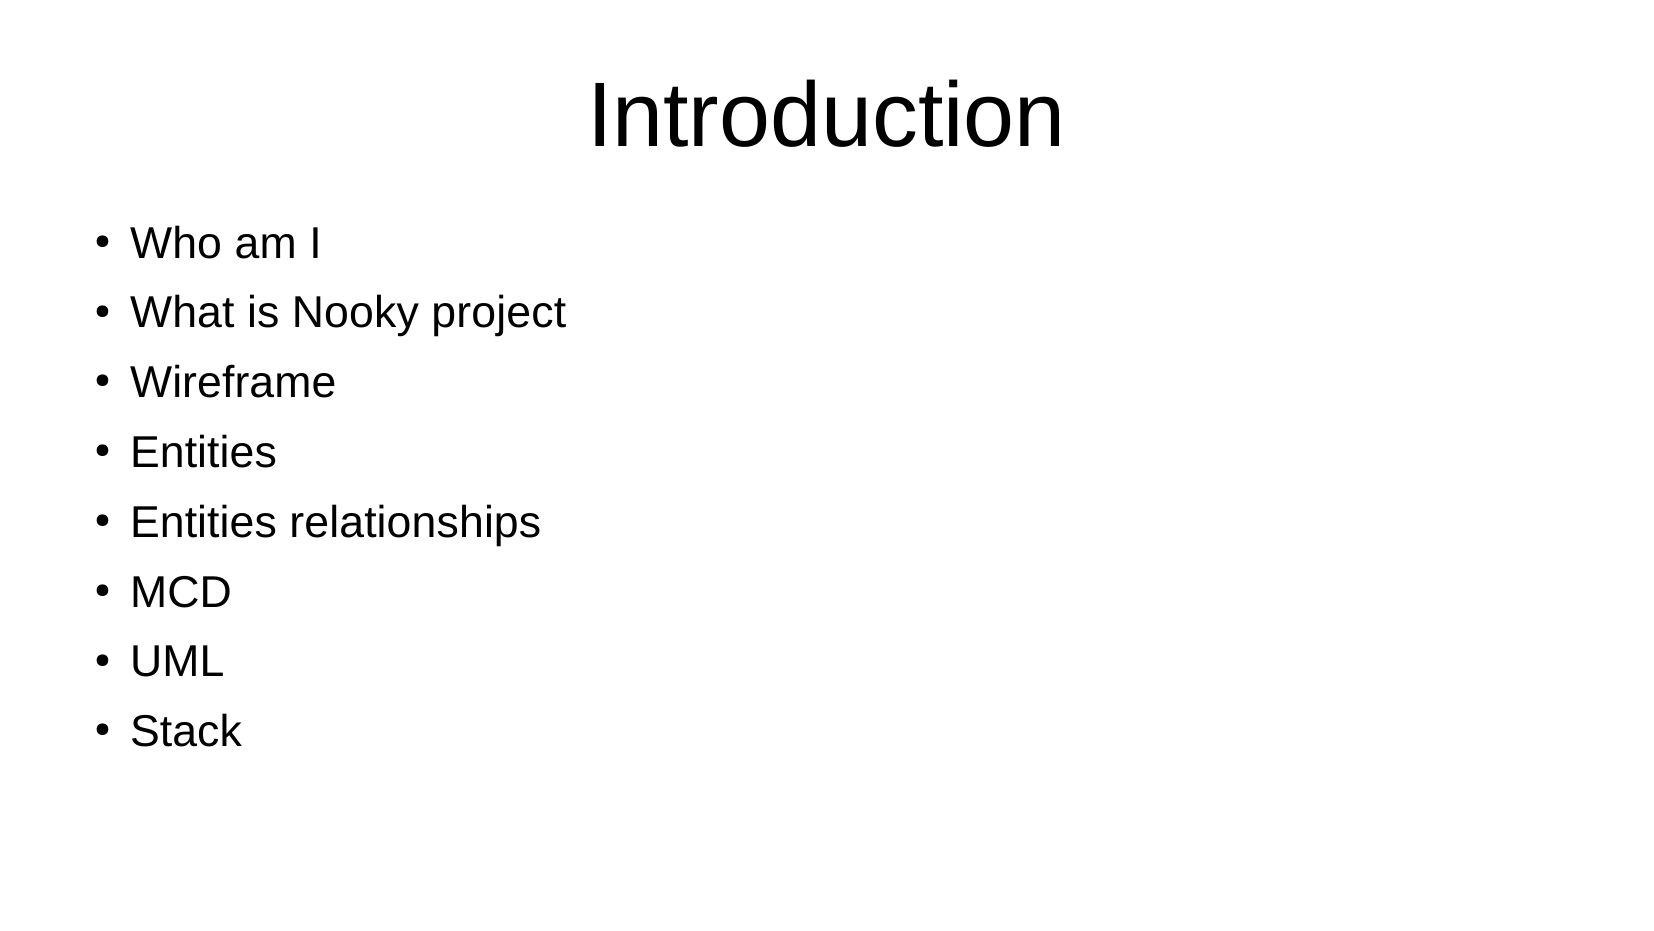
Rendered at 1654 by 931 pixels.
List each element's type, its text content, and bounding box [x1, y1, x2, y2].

list Who am I What is Nooky project Wireframe Entities Entities relationships MCD UML Stack [82, 217, 1571, 758]
title Introduction [82, 37, 1571, 193]
